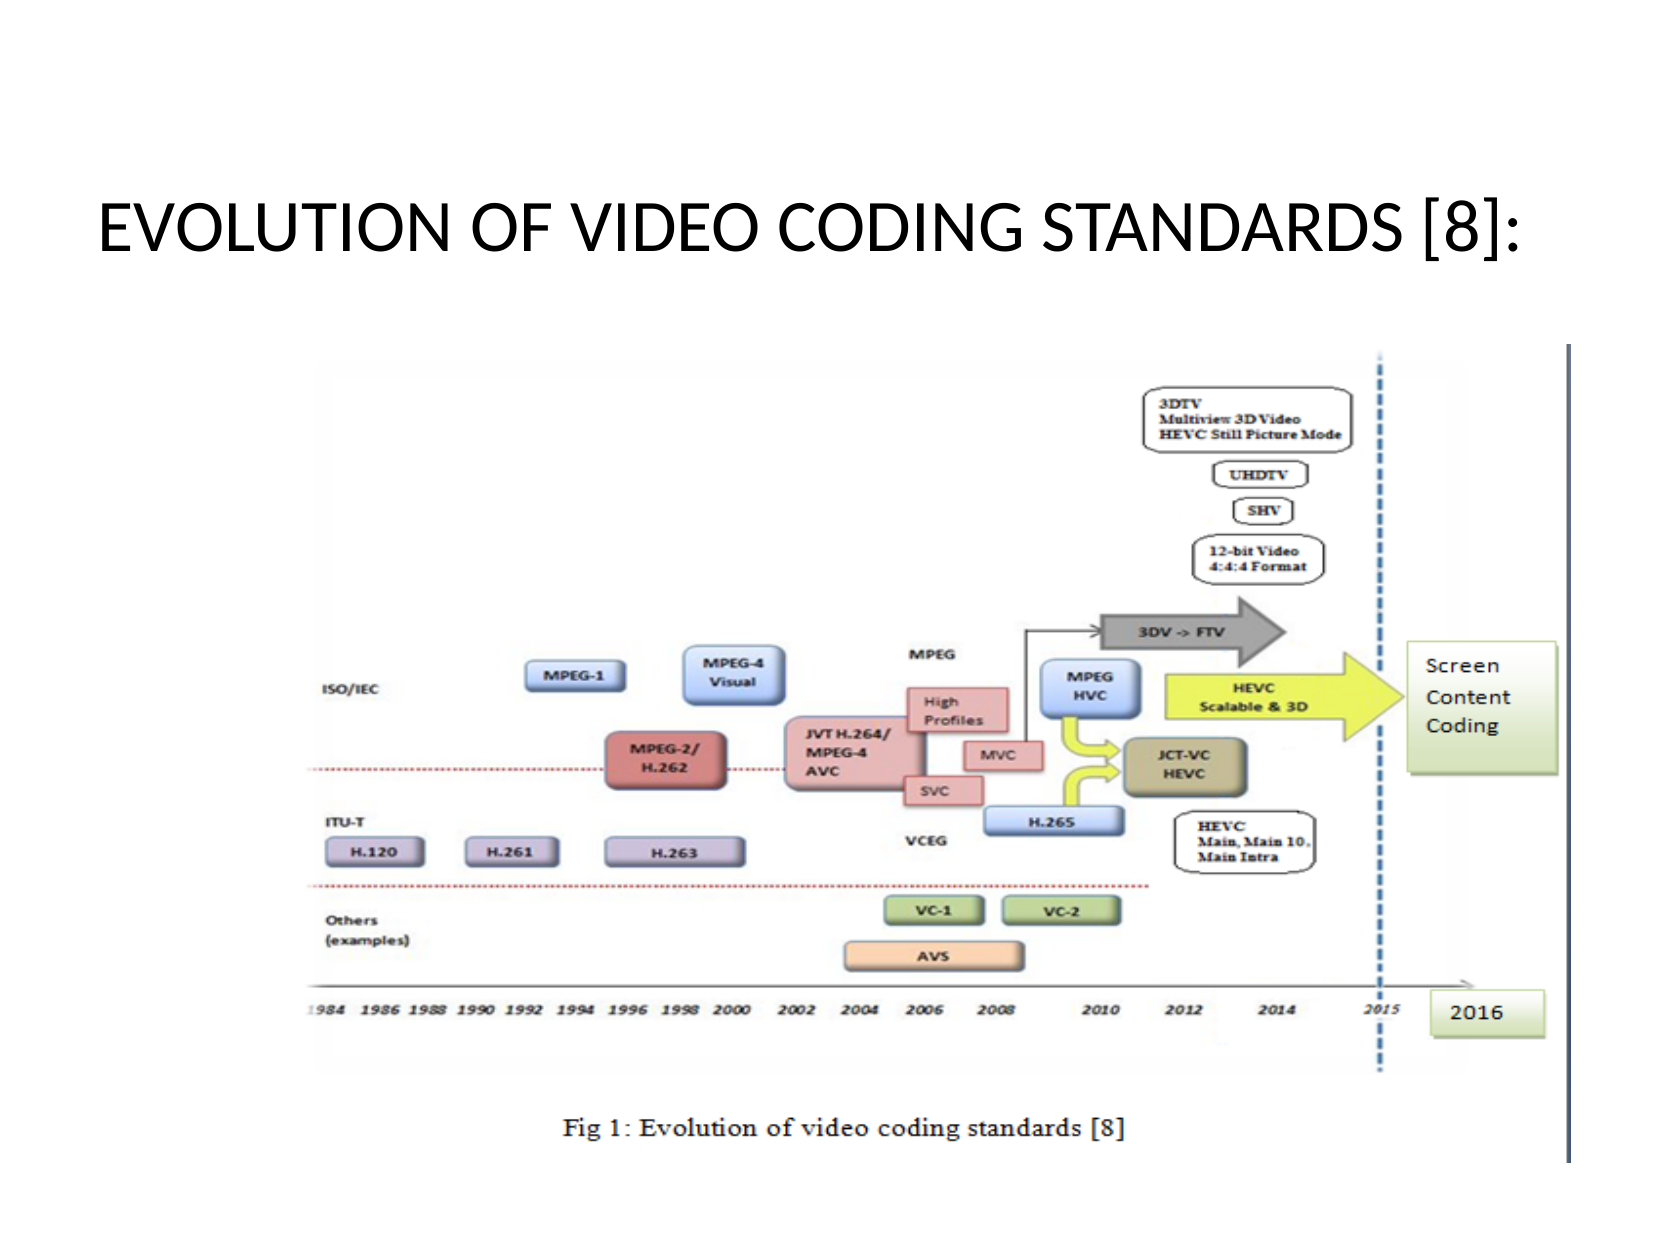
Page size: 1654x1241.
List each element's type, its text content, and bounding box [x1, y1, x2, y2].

title EVOLUTION OF VIDEO CODING STANDARDS [8]: [82, 127, 1571, 317]
picture [124, 344, 1571, 1163]
